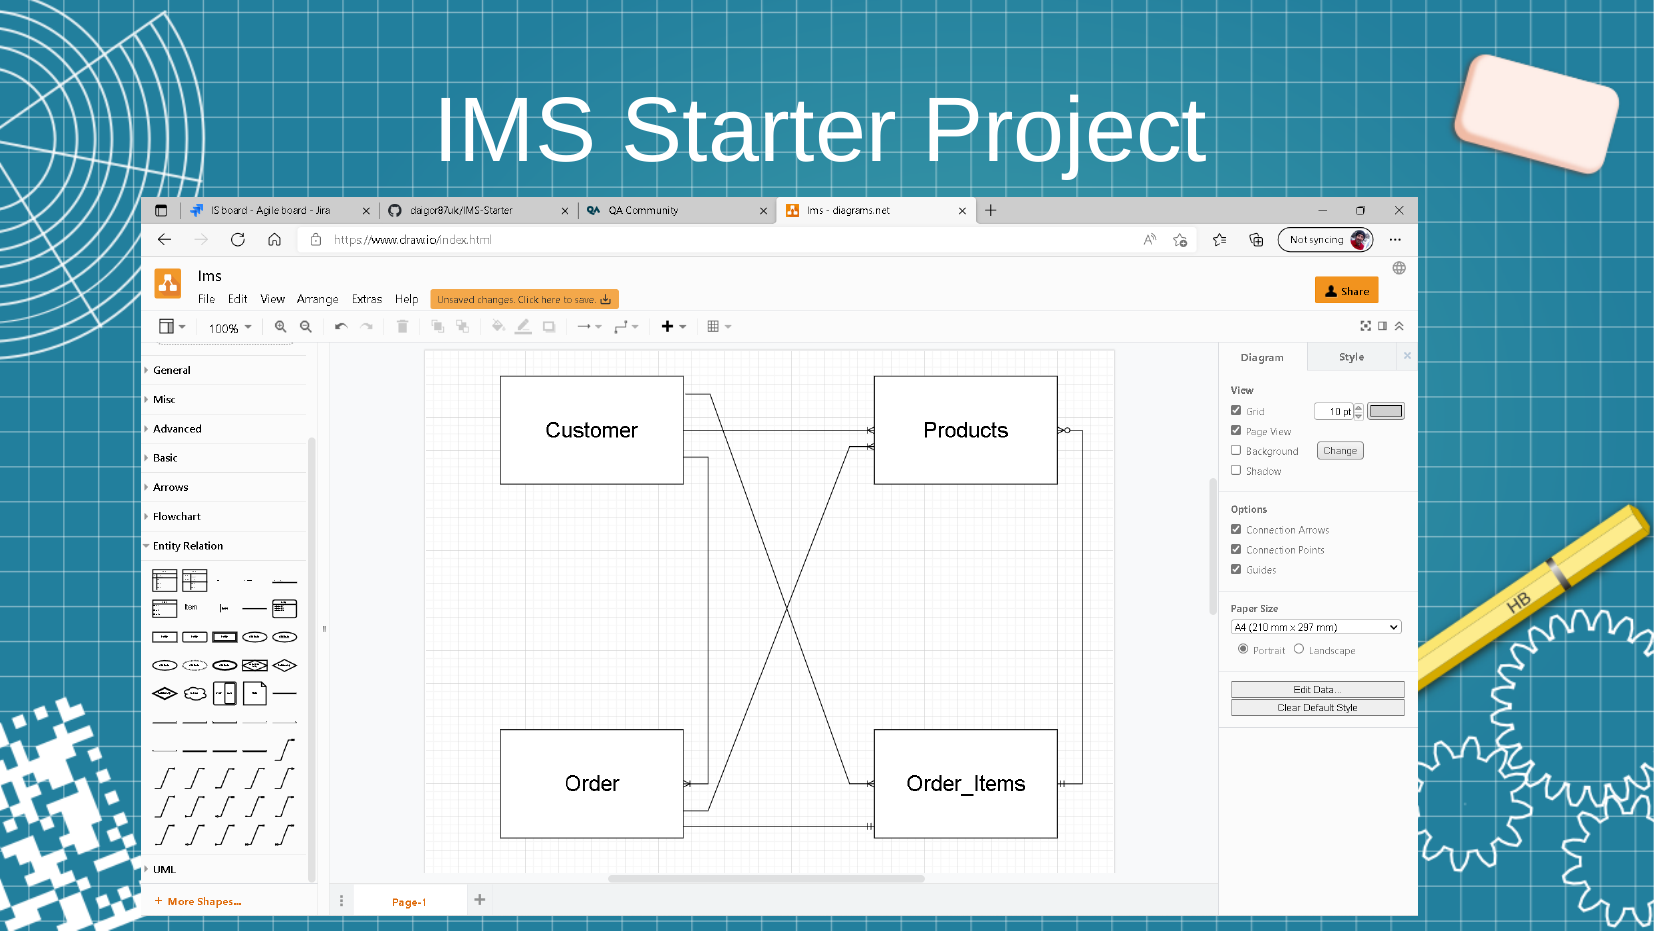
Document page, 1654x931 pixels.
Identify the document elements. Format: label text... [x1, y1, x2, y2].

picture [0, 0, 1654, 931]
title IMS Starter Project [76, 23, 1565, 237]
